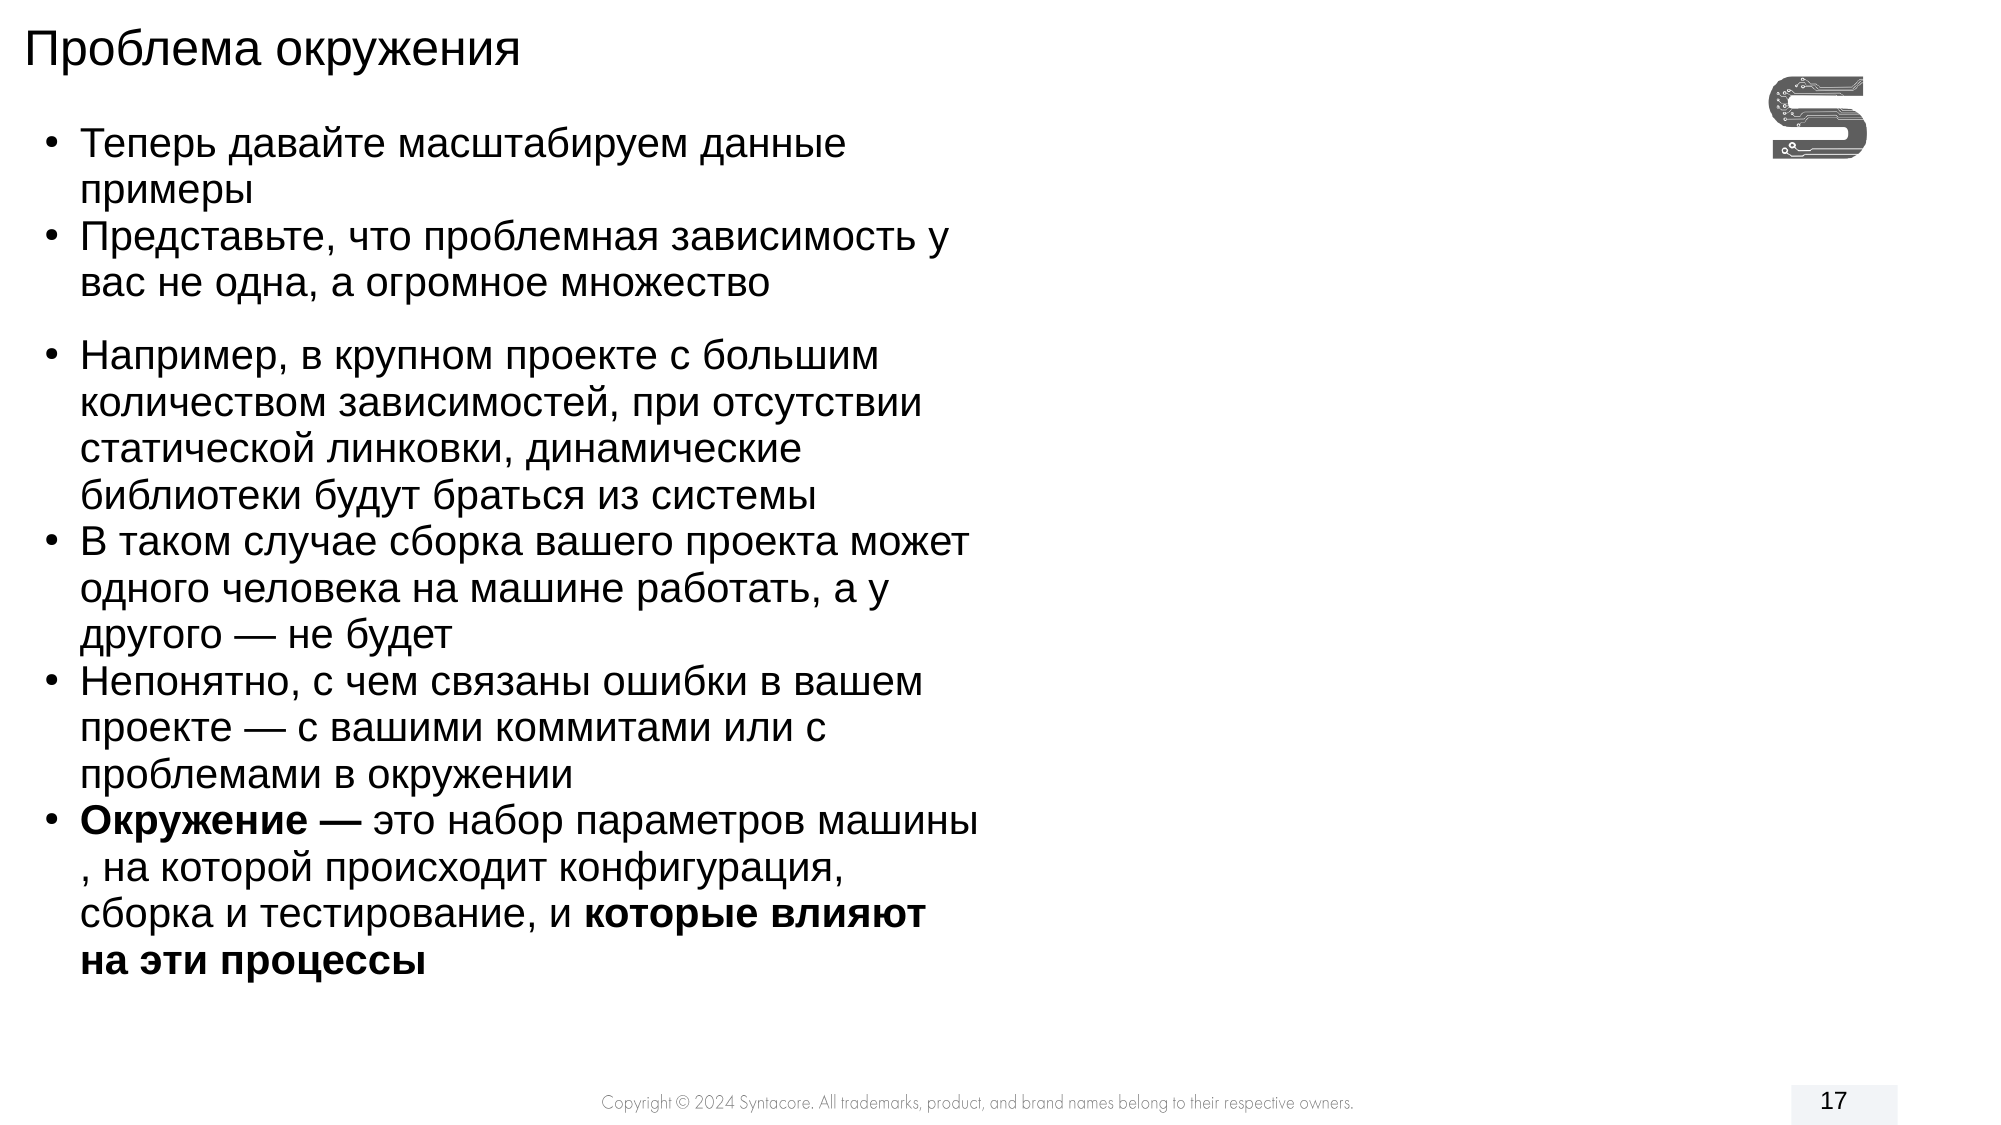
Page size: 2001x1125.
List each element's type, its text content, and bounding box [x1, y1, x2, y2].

text_box <number> [1805, 1079, 1949, 1123]
picture [1768, 76, 1867, 160]
text_box Например, в крупном проекте с большим количеством зависимостей, при отсутствии статической линковки, динамические библиотеки будут браться из системы В таком случае сборка вашего проекта может одного человека на машине работать, а у другого — не будет Непонятно, с чем связаны ошибки в вашем проекте — с вашими коммитами или с проблемами в окружении Окружение — это набор параметров машины , на которой происходит конфигурация, сборка и тестирование, и которые влияют на эти процессы [29, 324, 999, 991]
text_box Теперь давайте масштабируем данные примеры Представьте, что проблемная зависимость у вас не одна, а огромное множество [29, 112, 999, 324]
picture [601, 1089, 1361, 1114]
text_box Проблема окружения [0, 13, 832, 84]
